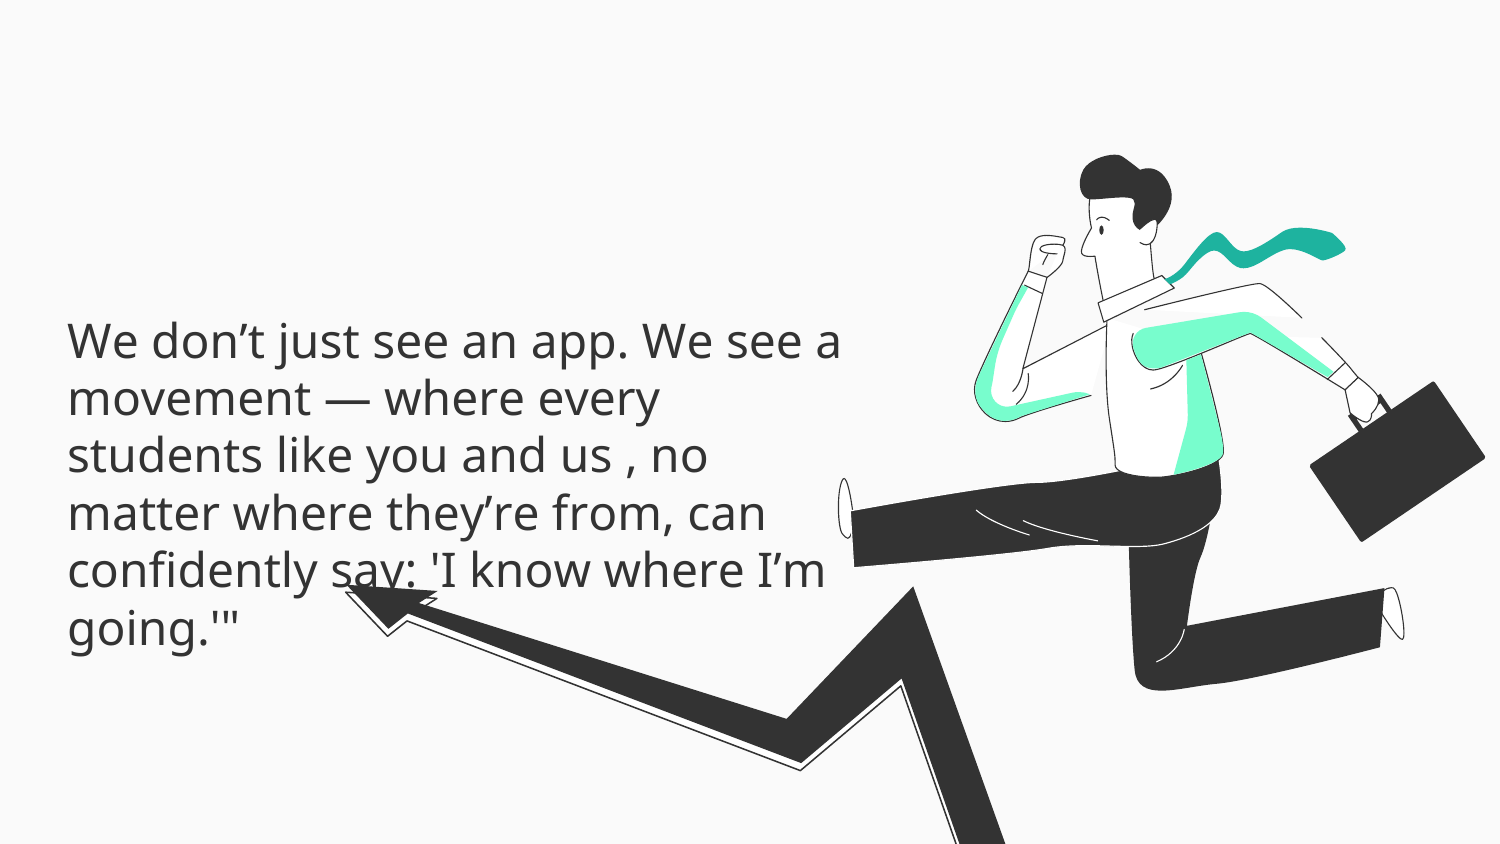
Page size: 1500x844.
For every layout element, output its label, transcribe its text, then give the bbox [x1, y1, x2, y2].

subtitle We don’t just see an app. We see a movement — where every students like you and us , no matter where they’re from, can confidently say: 'I know where I’m going.'" [52, 295, 871, 422]
text_box [837, 154, 1486, 691]
text_box [346, 584, 1006, 844]
